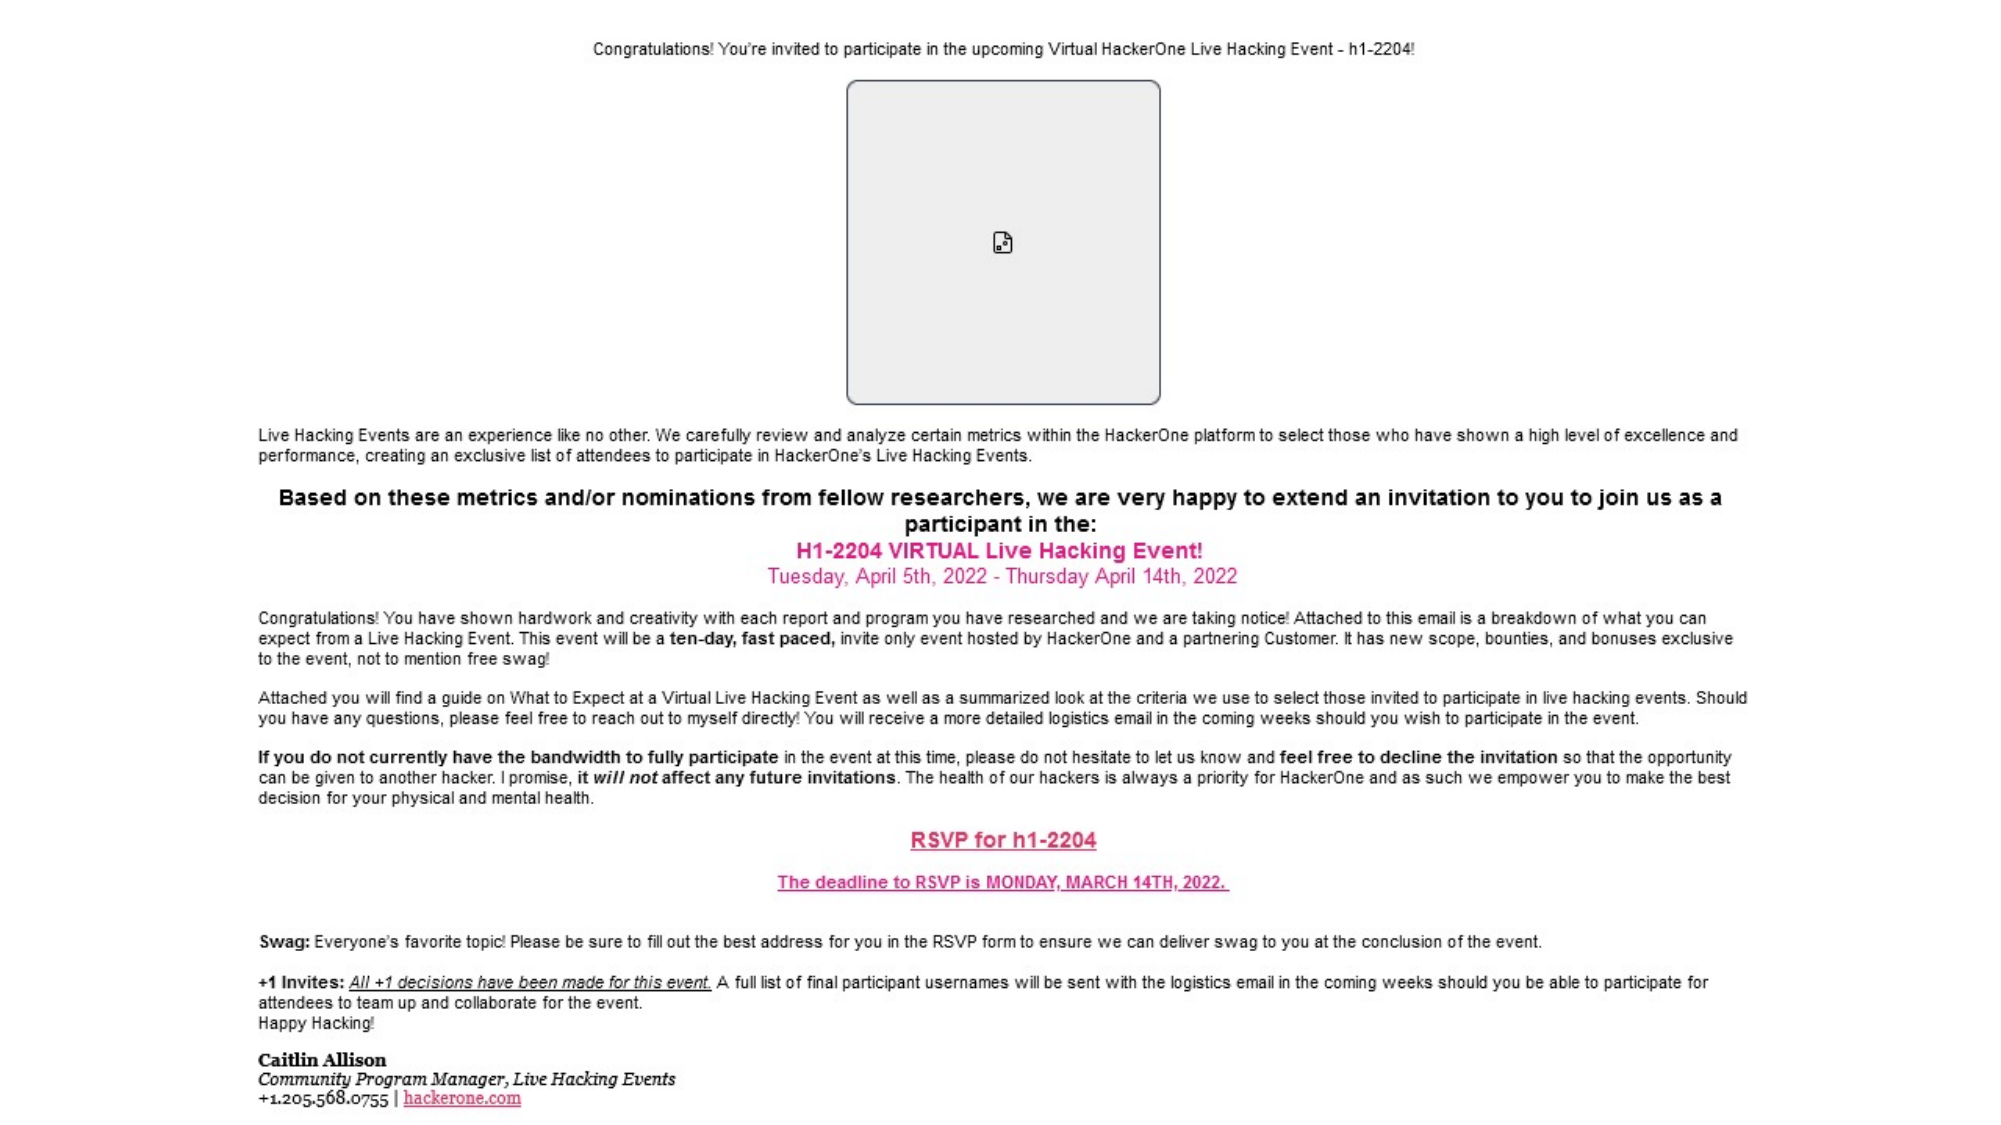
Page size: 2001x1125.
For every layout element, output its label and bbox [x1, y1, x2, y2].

picture [221, 2, 1779, 1123]
